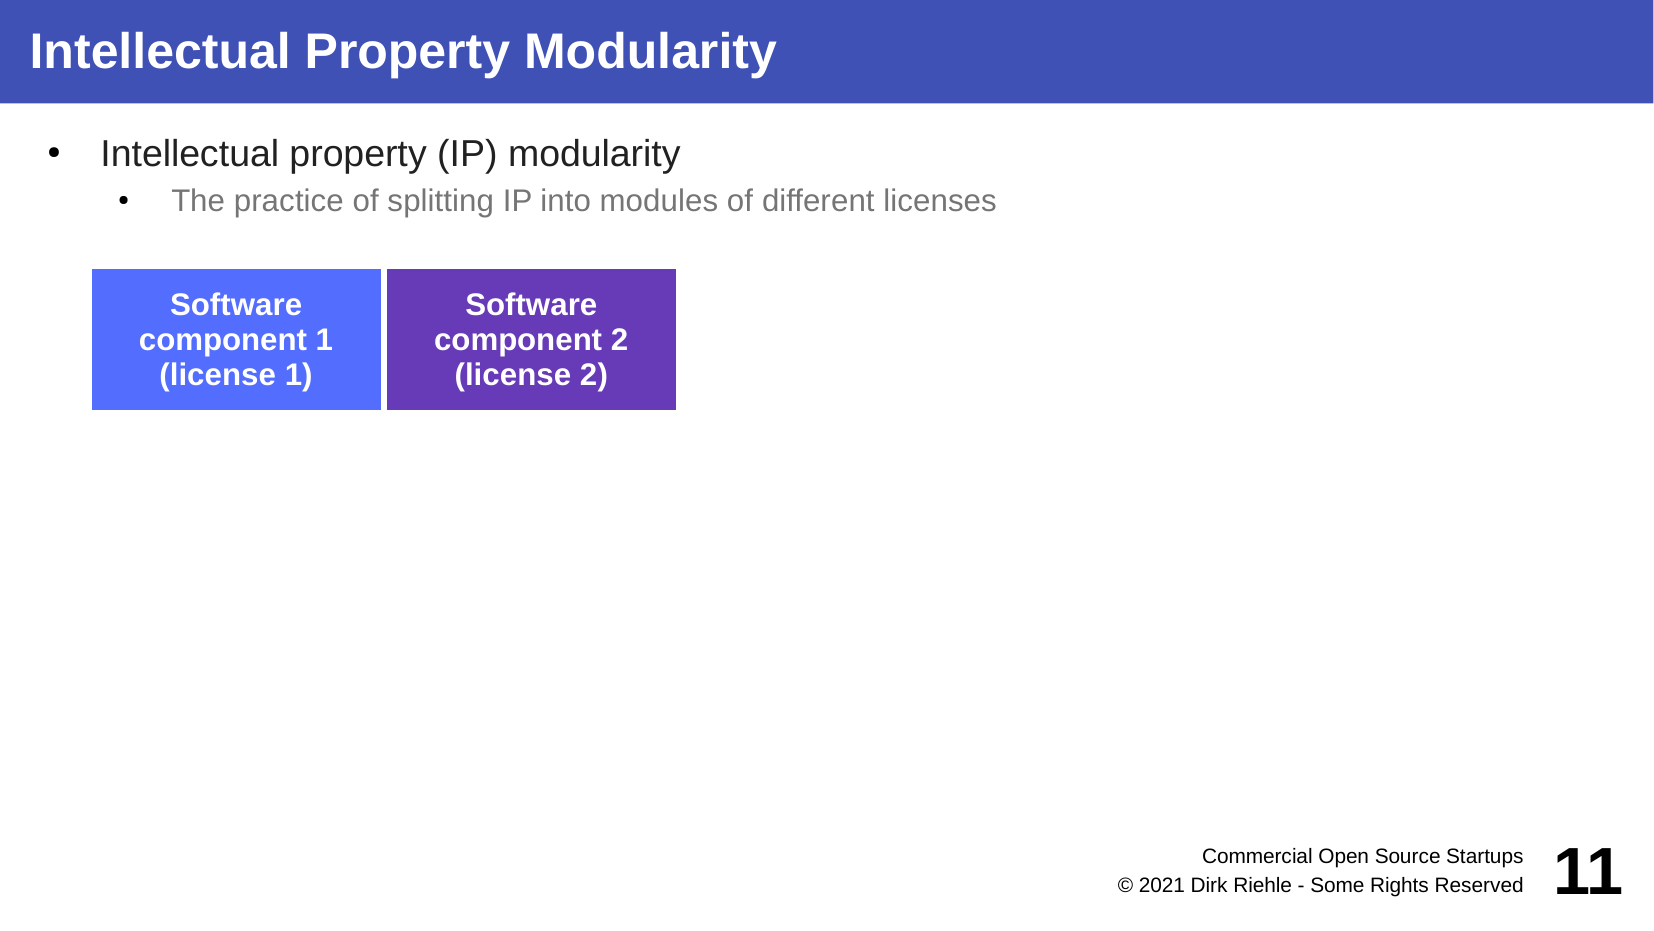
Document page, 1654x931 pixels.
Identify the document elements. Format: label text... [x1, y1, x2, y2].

list Intellectual property (IP) modularity The practice of splitting IP into modules of different licenses [29, 132, 1625, 813]
text_box Software component 1 (license 1) [88, 265, 383, 414]
text_box Software component 2 (license 2) [383, 265, 680, 414]
title Intellectual Property Modularity [0, 0, 1654, 104]
